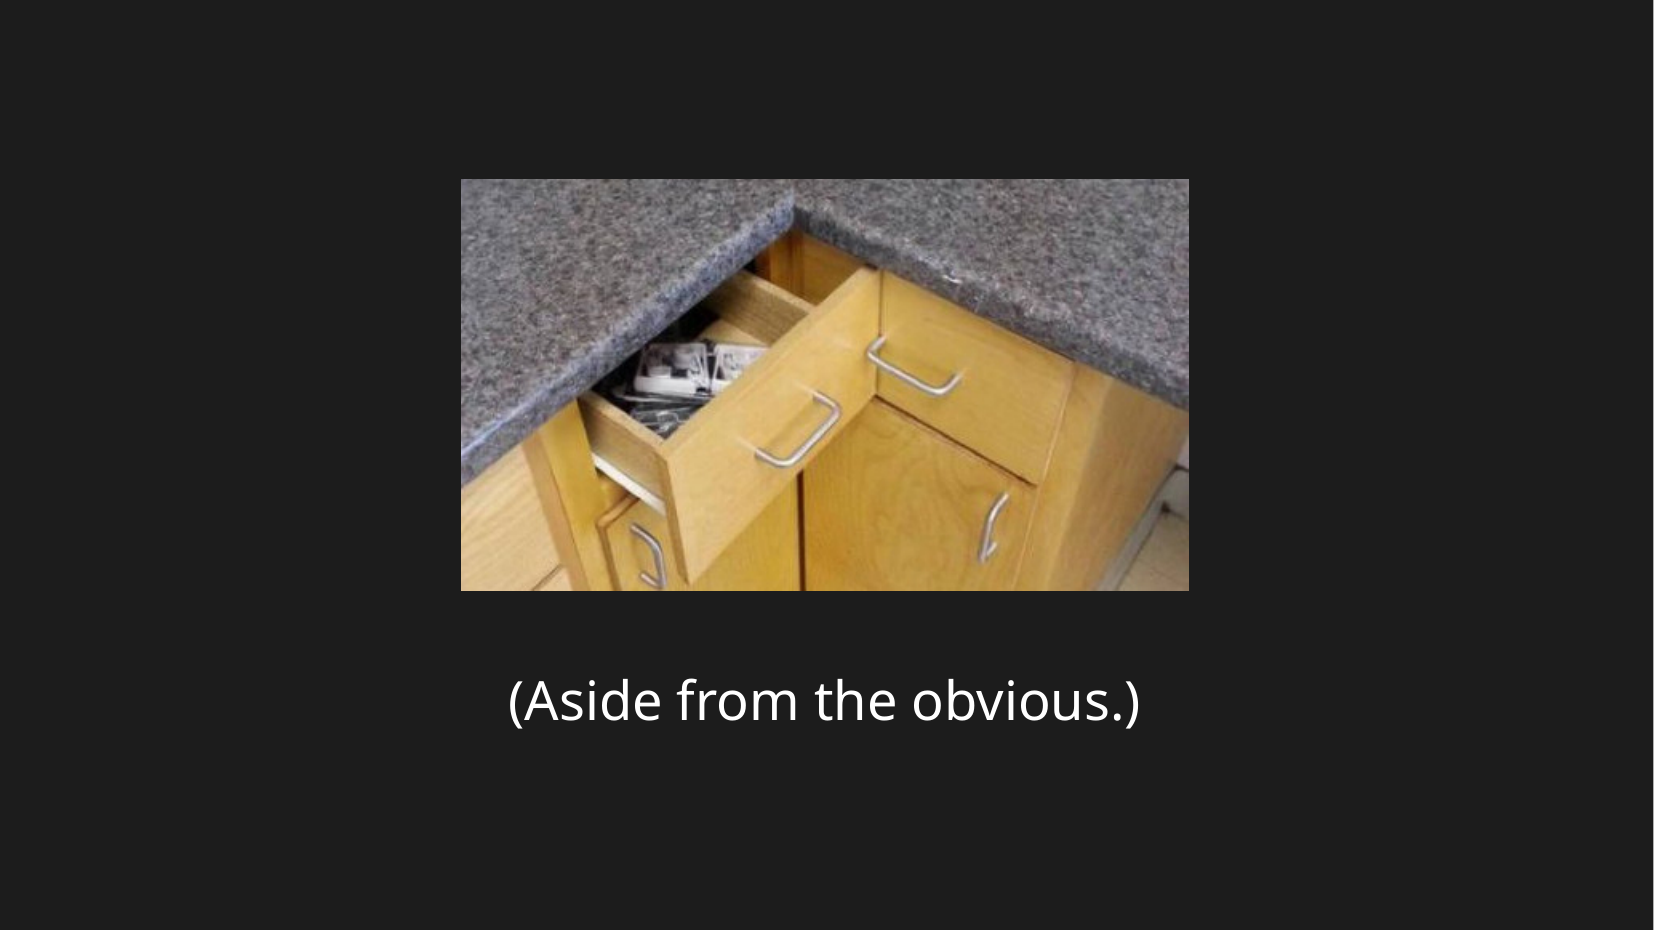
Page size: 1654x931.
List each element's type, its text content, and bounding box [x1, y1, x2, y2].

picture [461, 179, 1189, 591]
text_box (Aside from the obvious.) [0, 654, 1651, 736]
